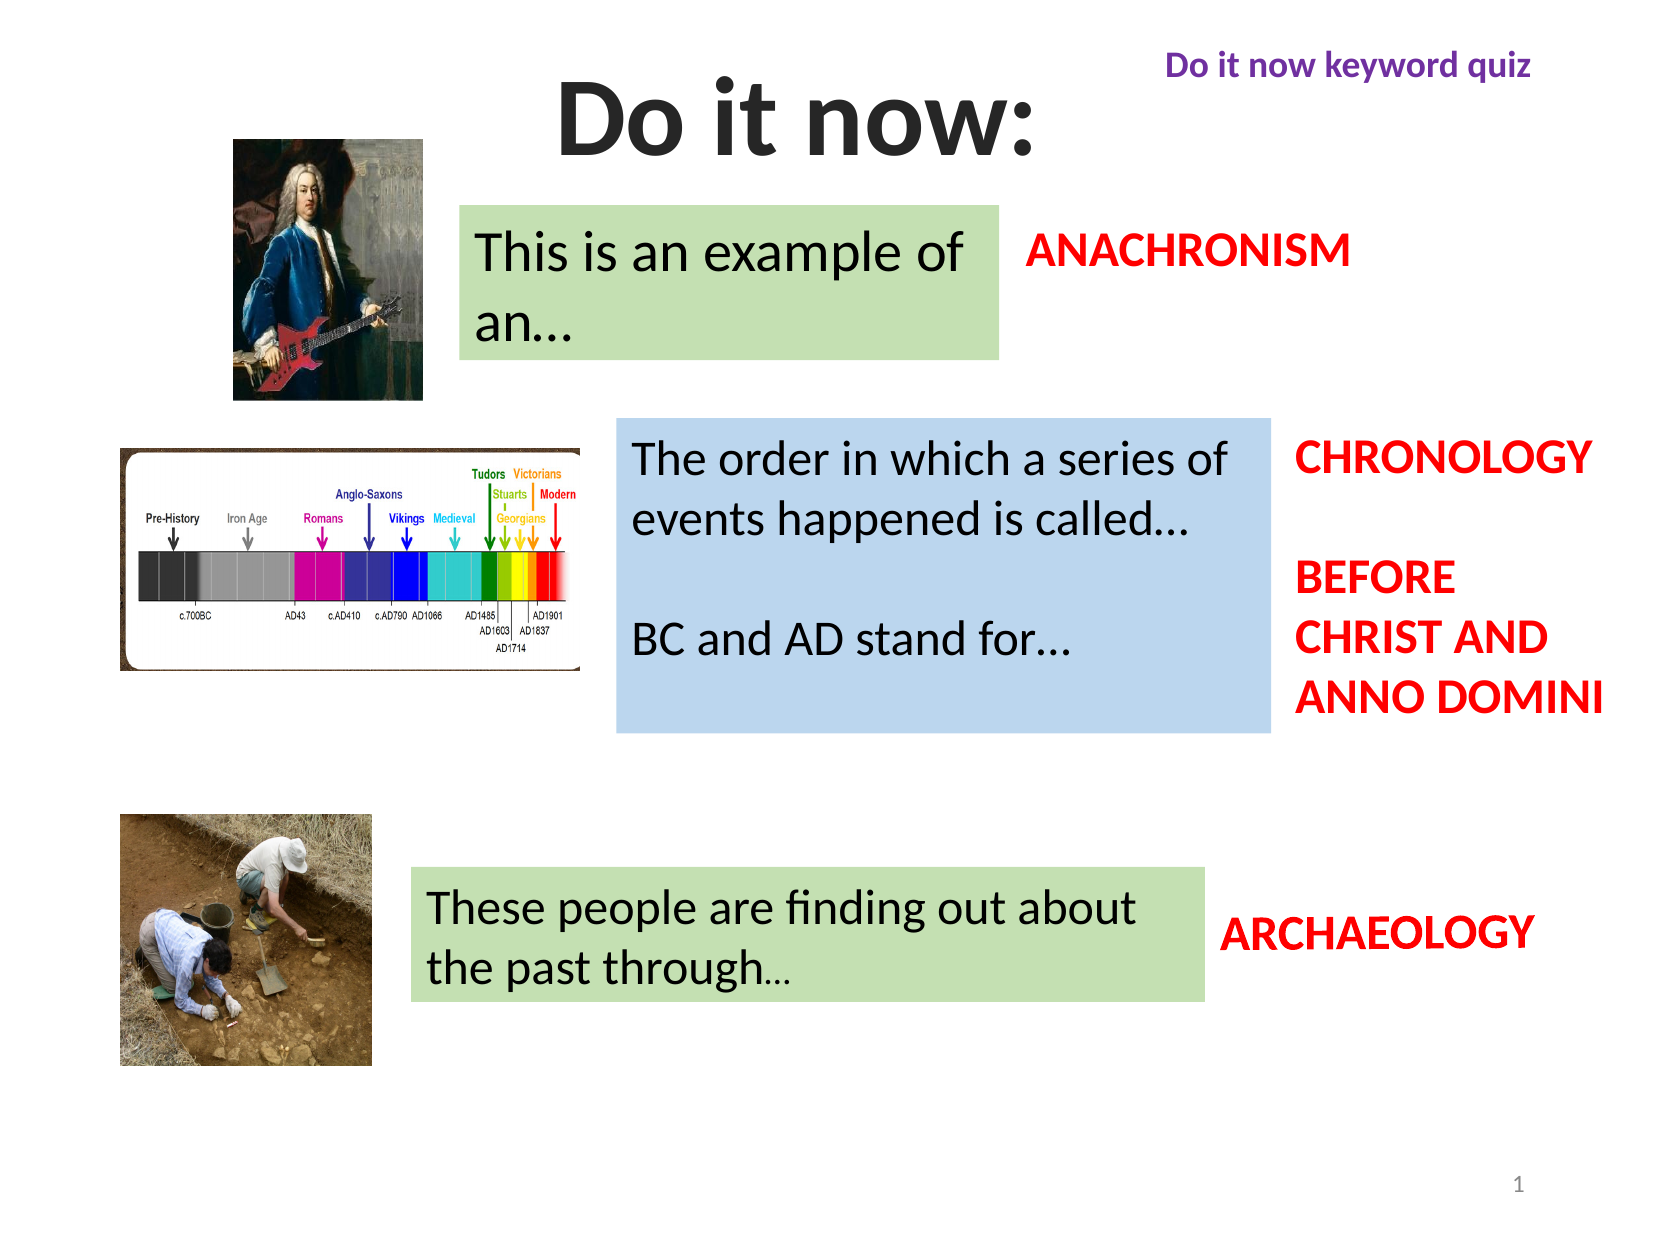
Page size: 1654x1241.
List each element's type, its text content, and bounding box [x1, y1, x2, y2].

text_box These people are finding out about the past through… [411, 866, 1205, 1002]
text_box Do it now keyword quiz [1150, 32, 1560, 93]
text_box Do it now: [448, 35, 1146, 186]
text_box This is an example of an… [459, 205, 1000, 361]
picture [120, 814, 372, 1066]
text_box ANACHRONISM [1010, 208, 1371, 284]
text_box The order in which a series of events happened is called… BC and AD stand for… [616, 418, 1272, 734]
slide_number 1 [1167, 1149, 1540, 1216]
picture [233, 139, 423, 401]
picture [120, 448, 580, 671]
text_box ARCHAEOLOGY [1204, 889, 1571, 968]
text_box CHRONOLOGY BEFORE CHRIST AND ANNO DOMINI [1280, 415, 1630, 731]
